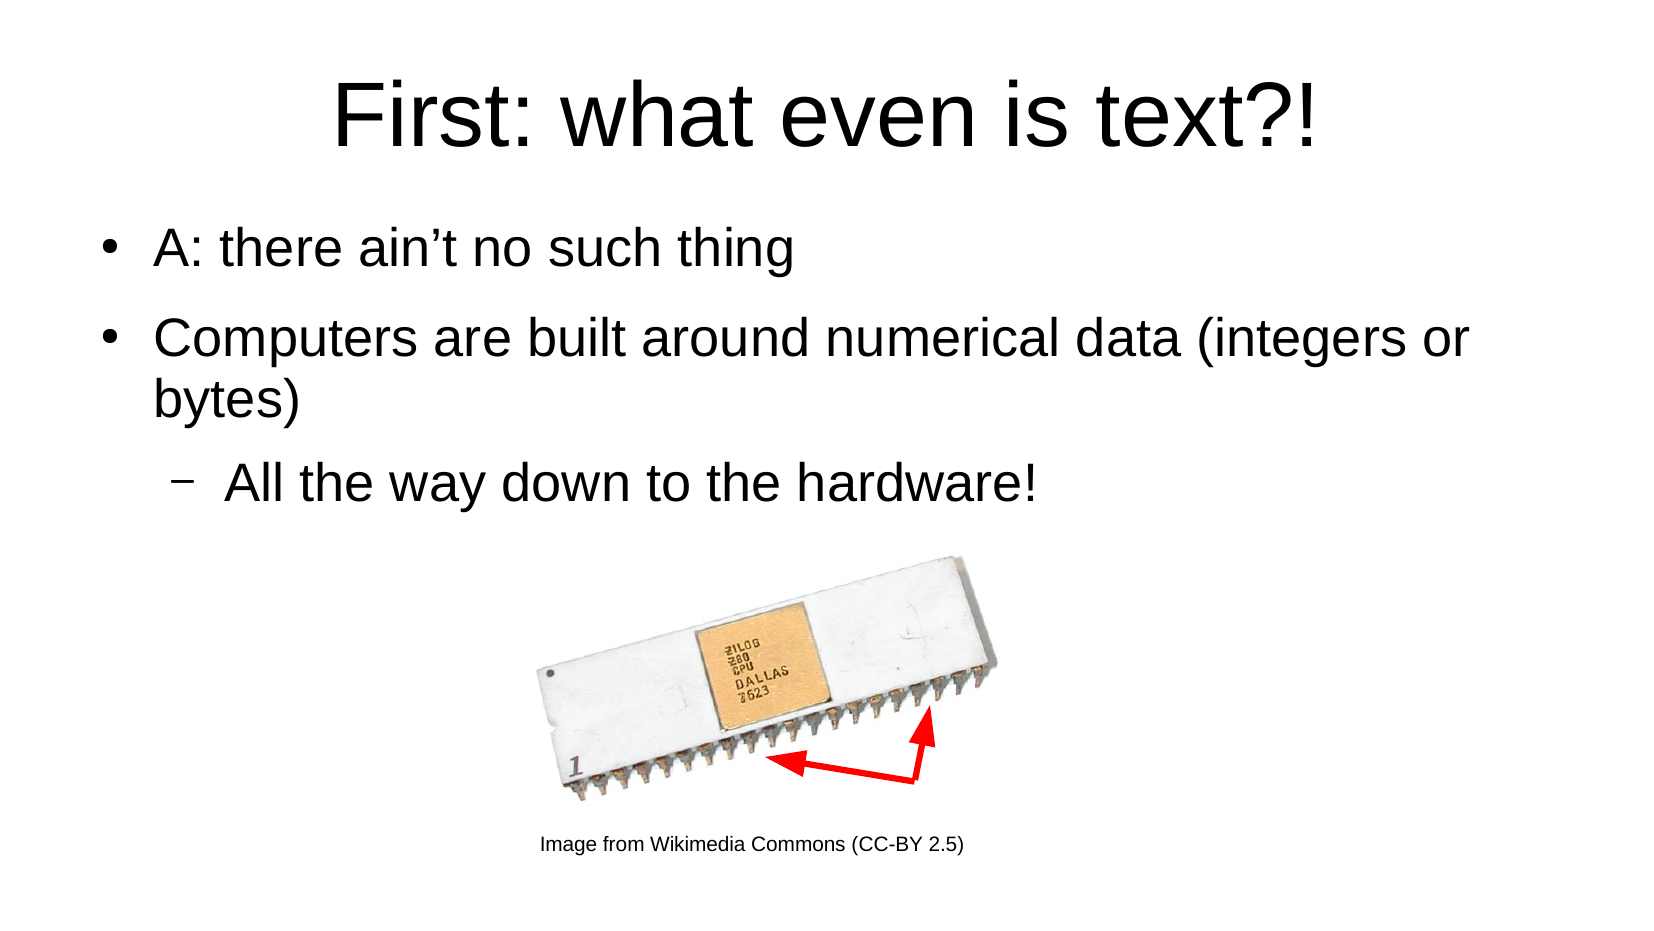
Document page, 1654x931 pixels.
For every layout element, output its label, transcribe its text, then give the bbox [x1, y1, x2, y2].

picture [525, 545, 1006, 811]
text_box Image from Wikimedia Commons (CC-BY 2.5) [525, 825, 1051, 871]
list A: there ain’t no such thing Computers are built around numerical data (integers or bytes) All the way down to the hardware! [82, 217, 1571, 758]
title First: what even is text?! [82, 37, 1571, 193]
